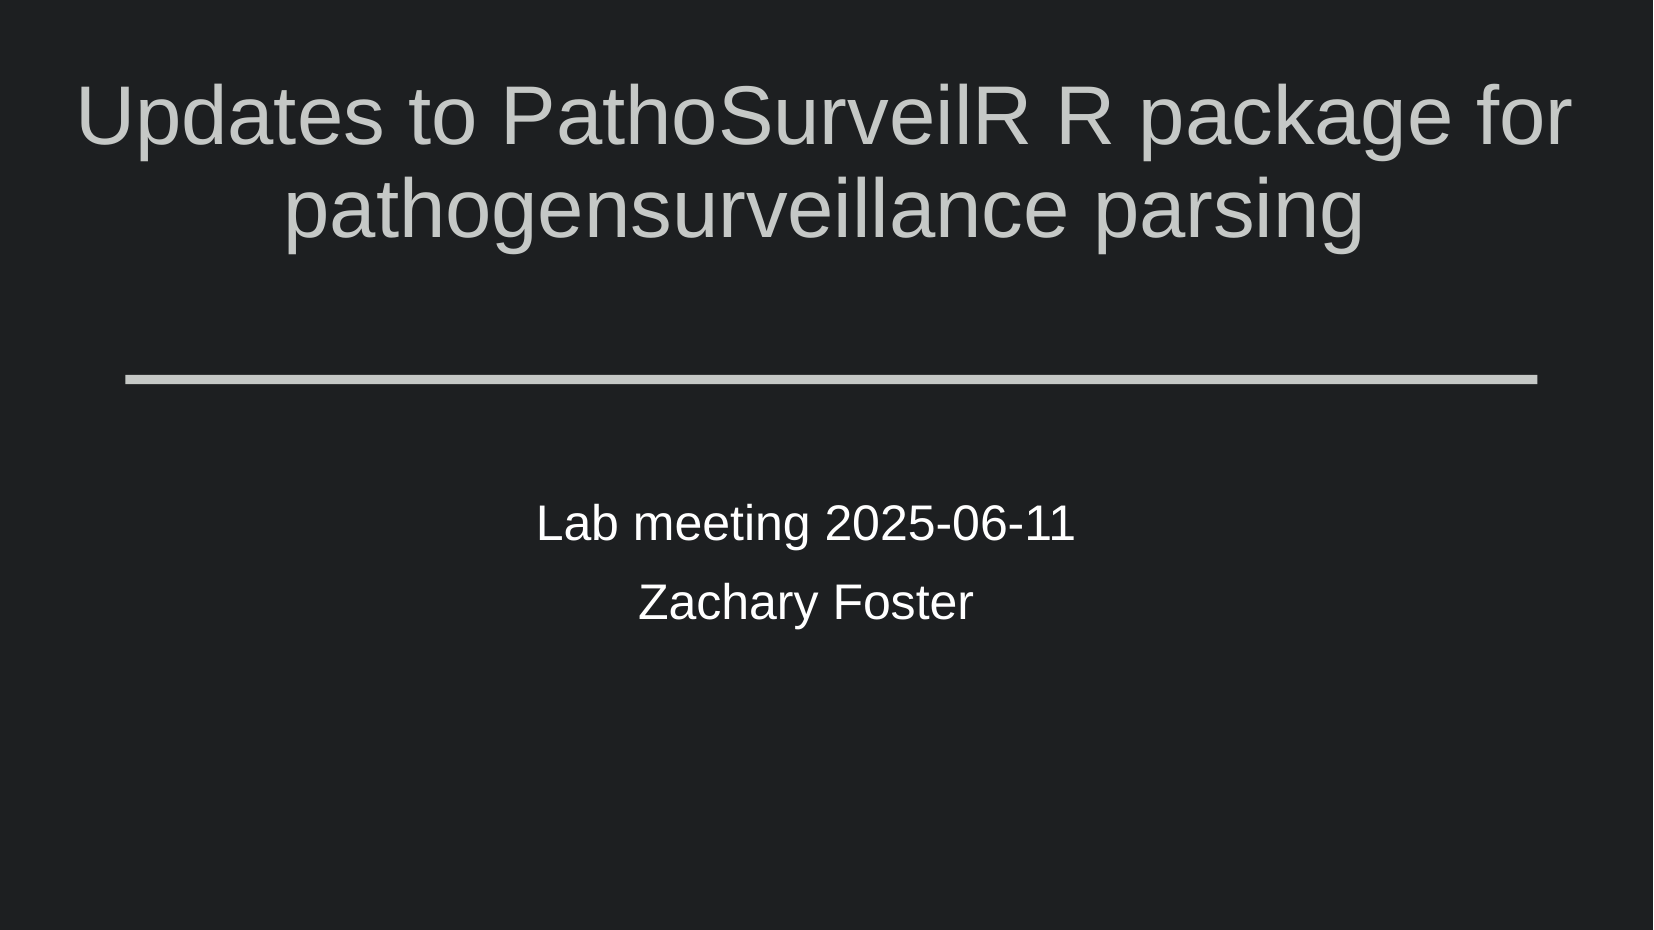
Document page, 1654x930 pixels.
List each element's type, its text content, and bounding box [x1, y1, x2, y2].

text_box [125, 374, 1538, 385]
text_box Updates to PathoSurveilR R package for pathogensurveillance parsing [0, 61, 1651, 263]
text_box Lab meeting 2025-06-11 Zachary Foster [337, 487, 1276, 930]
